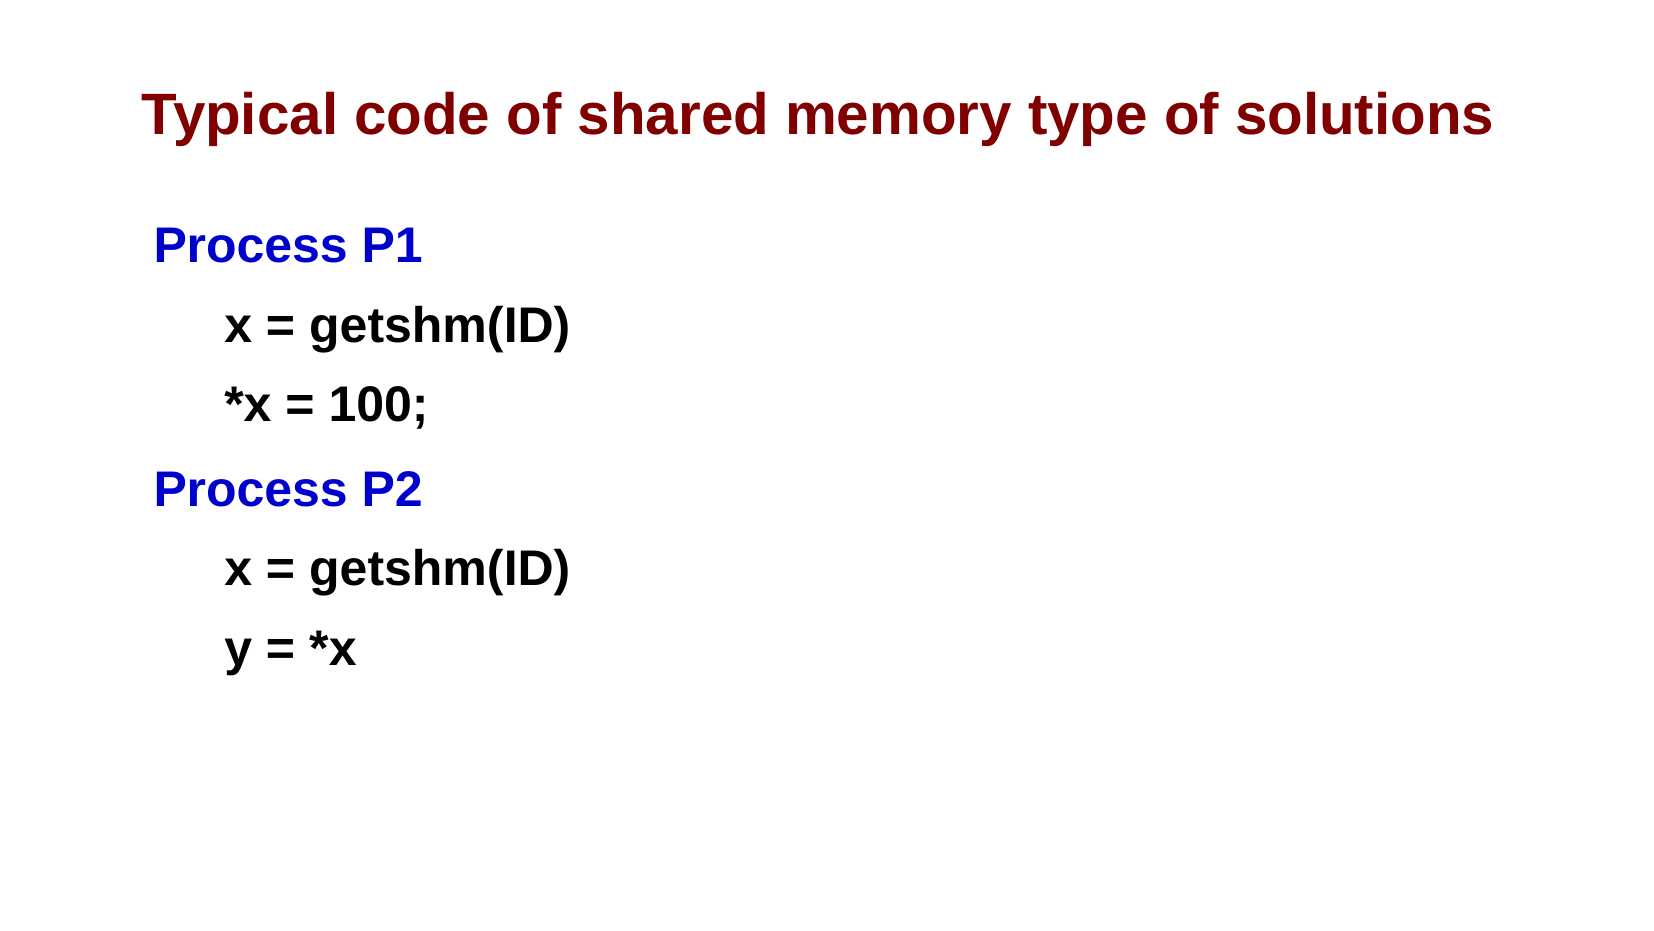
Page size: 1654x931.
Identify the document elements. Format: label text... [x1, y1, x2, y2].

list Process P1 x = getshm(ID) *x = 100; Process P2 x = getshm(ID) y = *x [82, 217, 1571, 757]
title Typical code of shared memory type of solutions [82, 36, 1571, 193]
